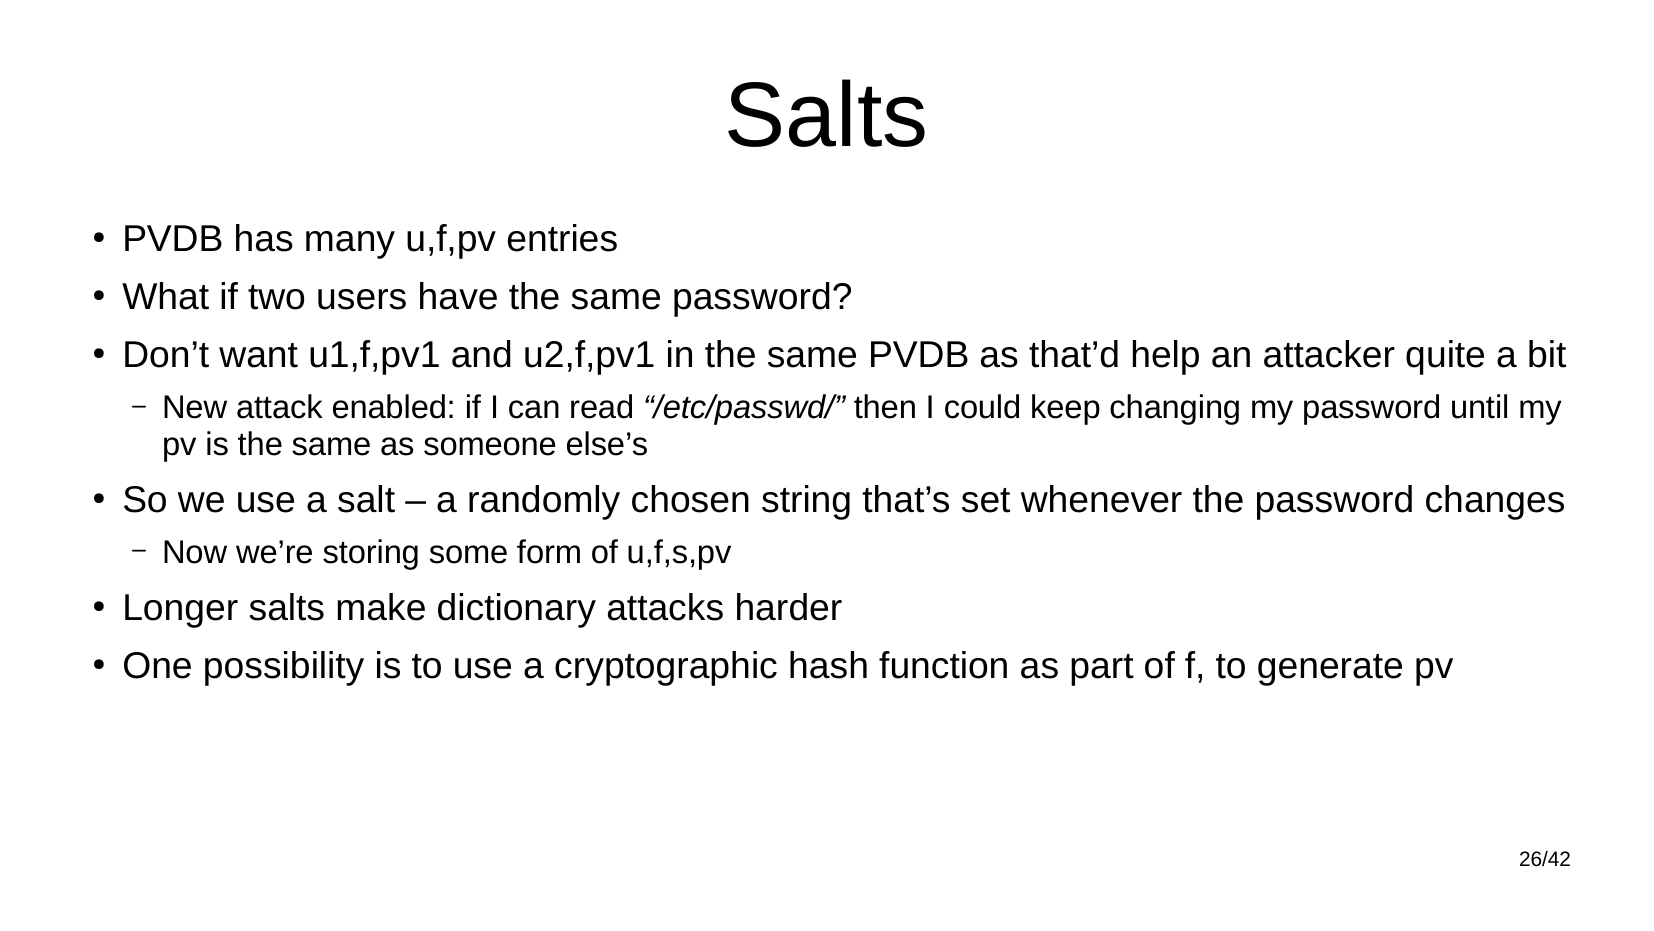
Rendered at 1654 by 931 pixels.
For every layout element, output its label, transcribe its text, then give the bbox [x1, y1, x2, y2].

list PVDB has many u,f,pv entries What if two users have the same password? Don’t want u1,f,pv1 and u2,f,pv1 in the same PVDB as that’d help an attacker quite a bit New attack enabled: if I can read “/etc/passwd/” ​then I could keep changing my password until my pv is the same as someone else’s So we use a salt – a randomly chosen string that’s set whenever the password changes Now we’re storing some form of u,f,s,pv Longer salts make dictionary attacks harder One possibility is to use a cryptographic hash function as part of f, to generate pv [82, 217, 1571, 758]
title Salts [82, 37, 1571, 193]
